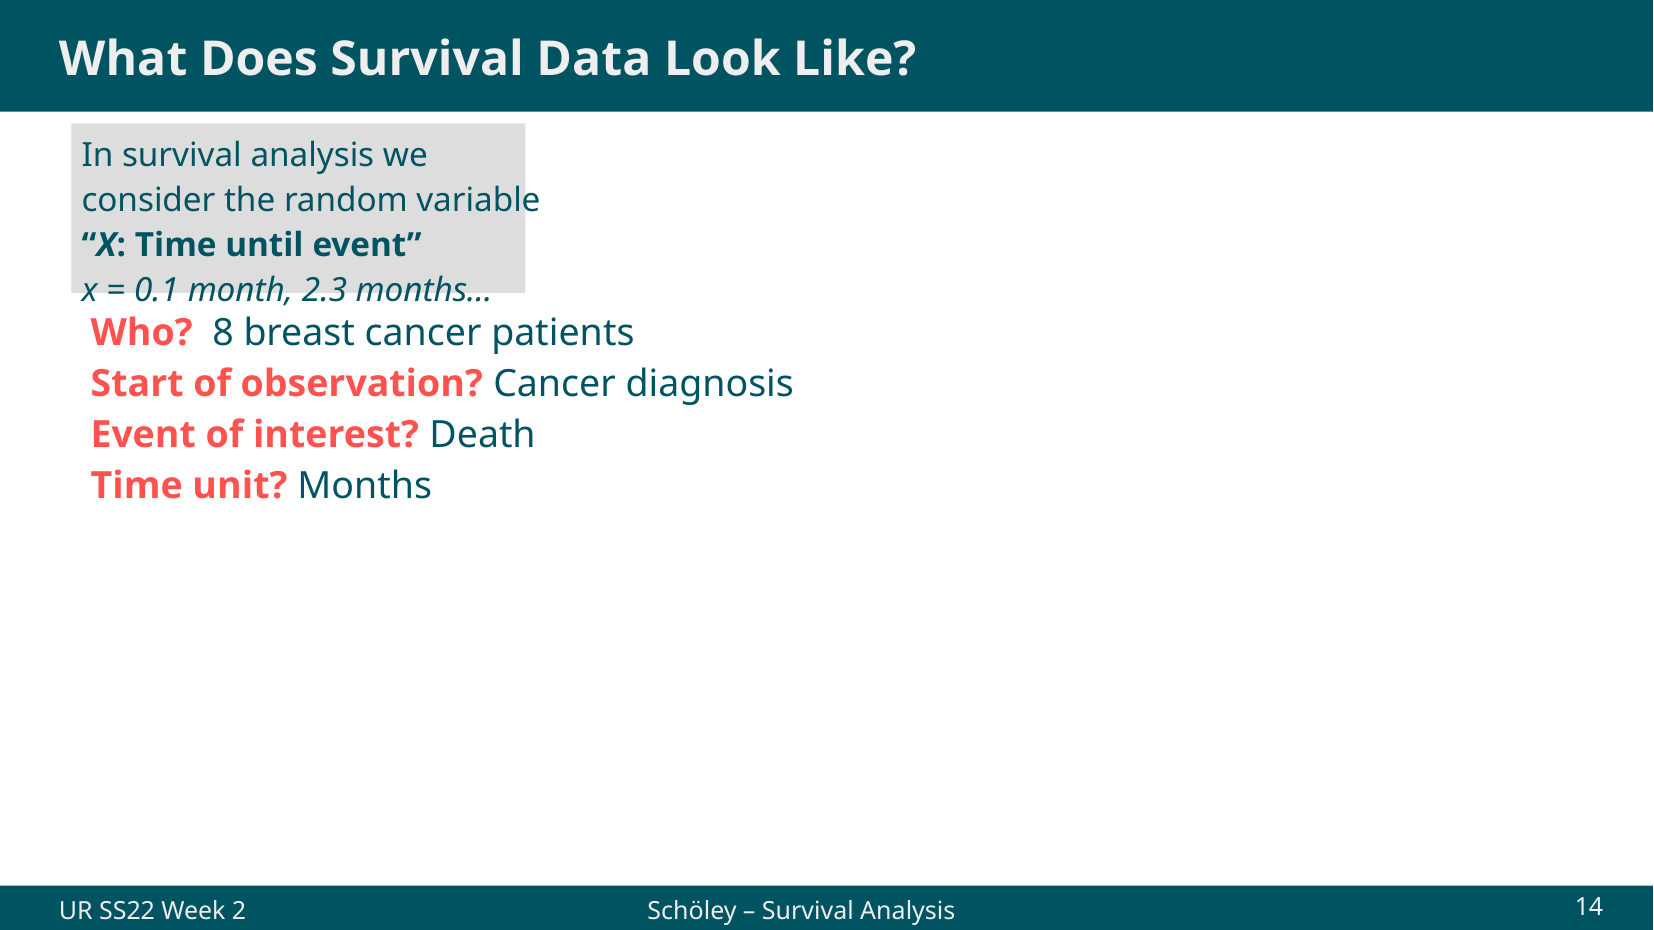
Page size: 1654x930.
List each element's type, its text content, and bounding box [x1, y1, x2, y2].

text_box In survival analysis we consider the random variable “X: Time until event” x = 0.1 month, 2.3 months… [66, 123, 526, 293]
text_box Who? 8 breast cancer patients Start of observation? Cancer diagnosis Event of interest? Death Time unit? Months [75, 297, 759, 533]
title What Does Survival Data Look Like? [58, 0, 1594, 117]
